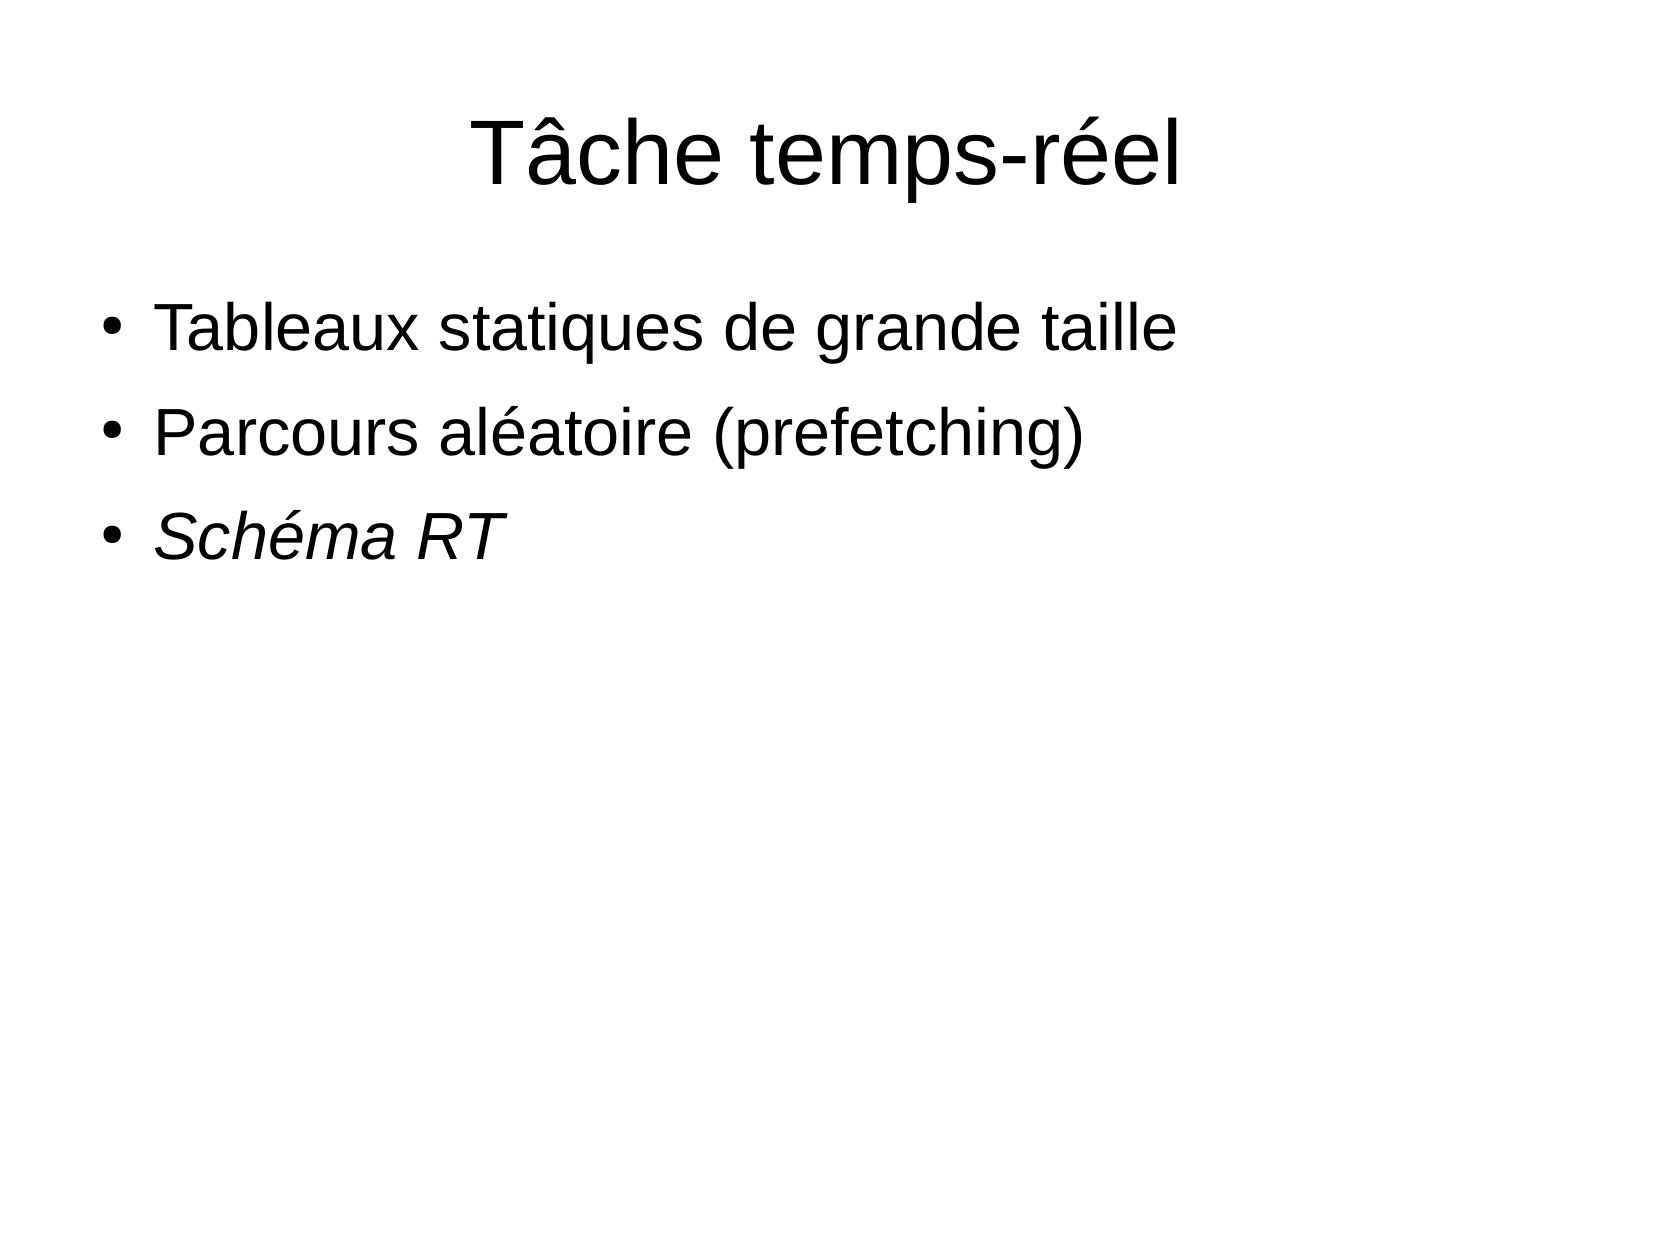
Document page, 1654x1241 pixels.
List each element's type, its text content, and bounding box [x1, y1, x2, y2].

list Tableaux statiques de grande taille Parcours aléatoire (prefetching) Schéma RT [82, 290, 1571, 1010]
title Tâche temps-réel [82, 49, 1571, 257]
